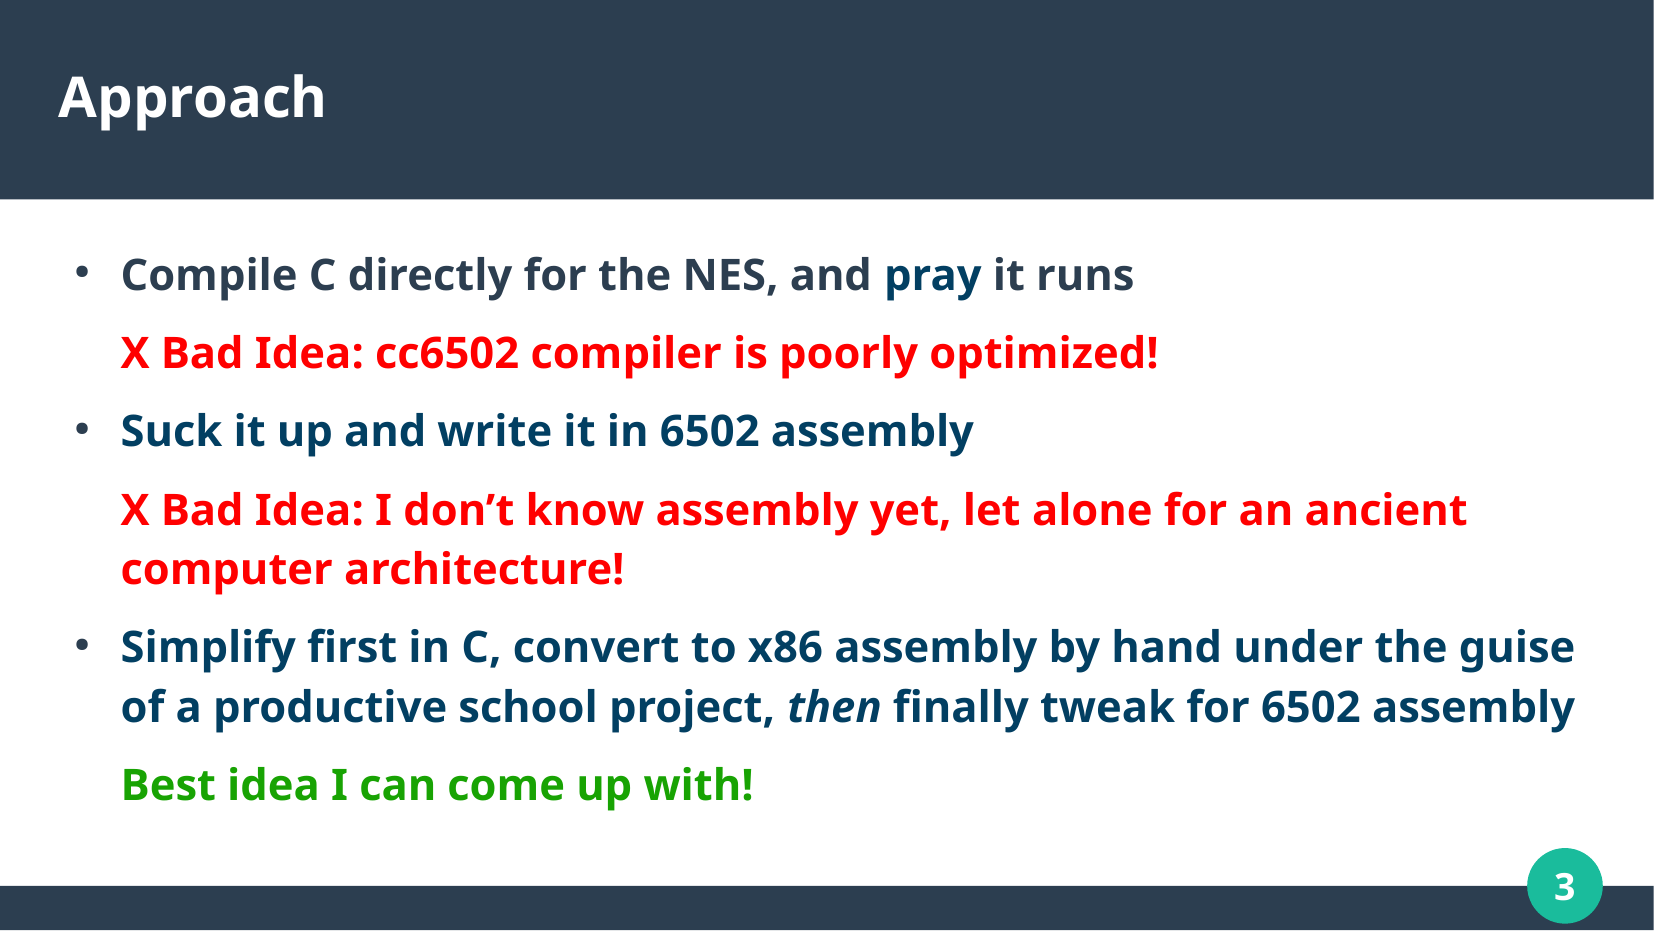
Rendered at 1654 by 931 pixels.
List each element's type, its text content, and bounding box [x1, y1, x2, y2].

list Compile C directly for the NES, and pray it runs X Bad Idea: cc6502 compiler is poorly optimized! Suck it up and write it in 6502 assembly X Bad Idea: I don’t know assembly yet, let alone for an ancient computer architecture! Simplify first in C, convert to x86 assembly by hand under the guise of a productive school project, then finally tweak for 6502 assembly Best idea I can come up with! [59, 243, 1595, 864]
title Approach [59, 37, 1595, 155]
